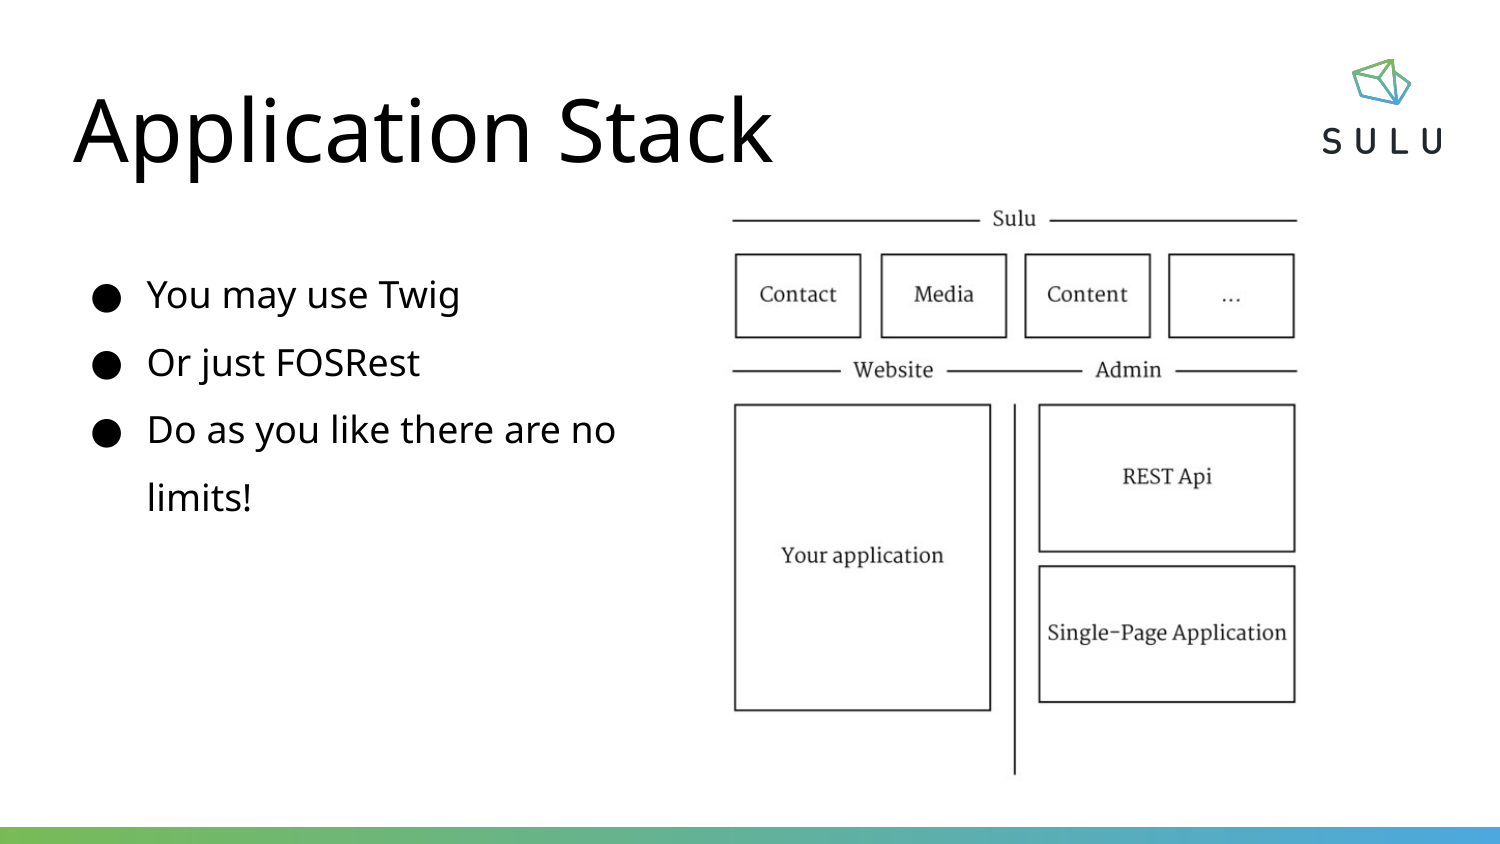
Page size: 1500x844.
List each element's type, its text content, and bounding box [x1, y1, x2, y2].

text_box You may use Twig Or just FOSRest Do as you like there are no limits! [56, 233, 635, 743]
title Application Stack [59, 59, 1317, 196]
picture [697, 195, 1338, 785]
picture [1323, 59, 1441, 154]
